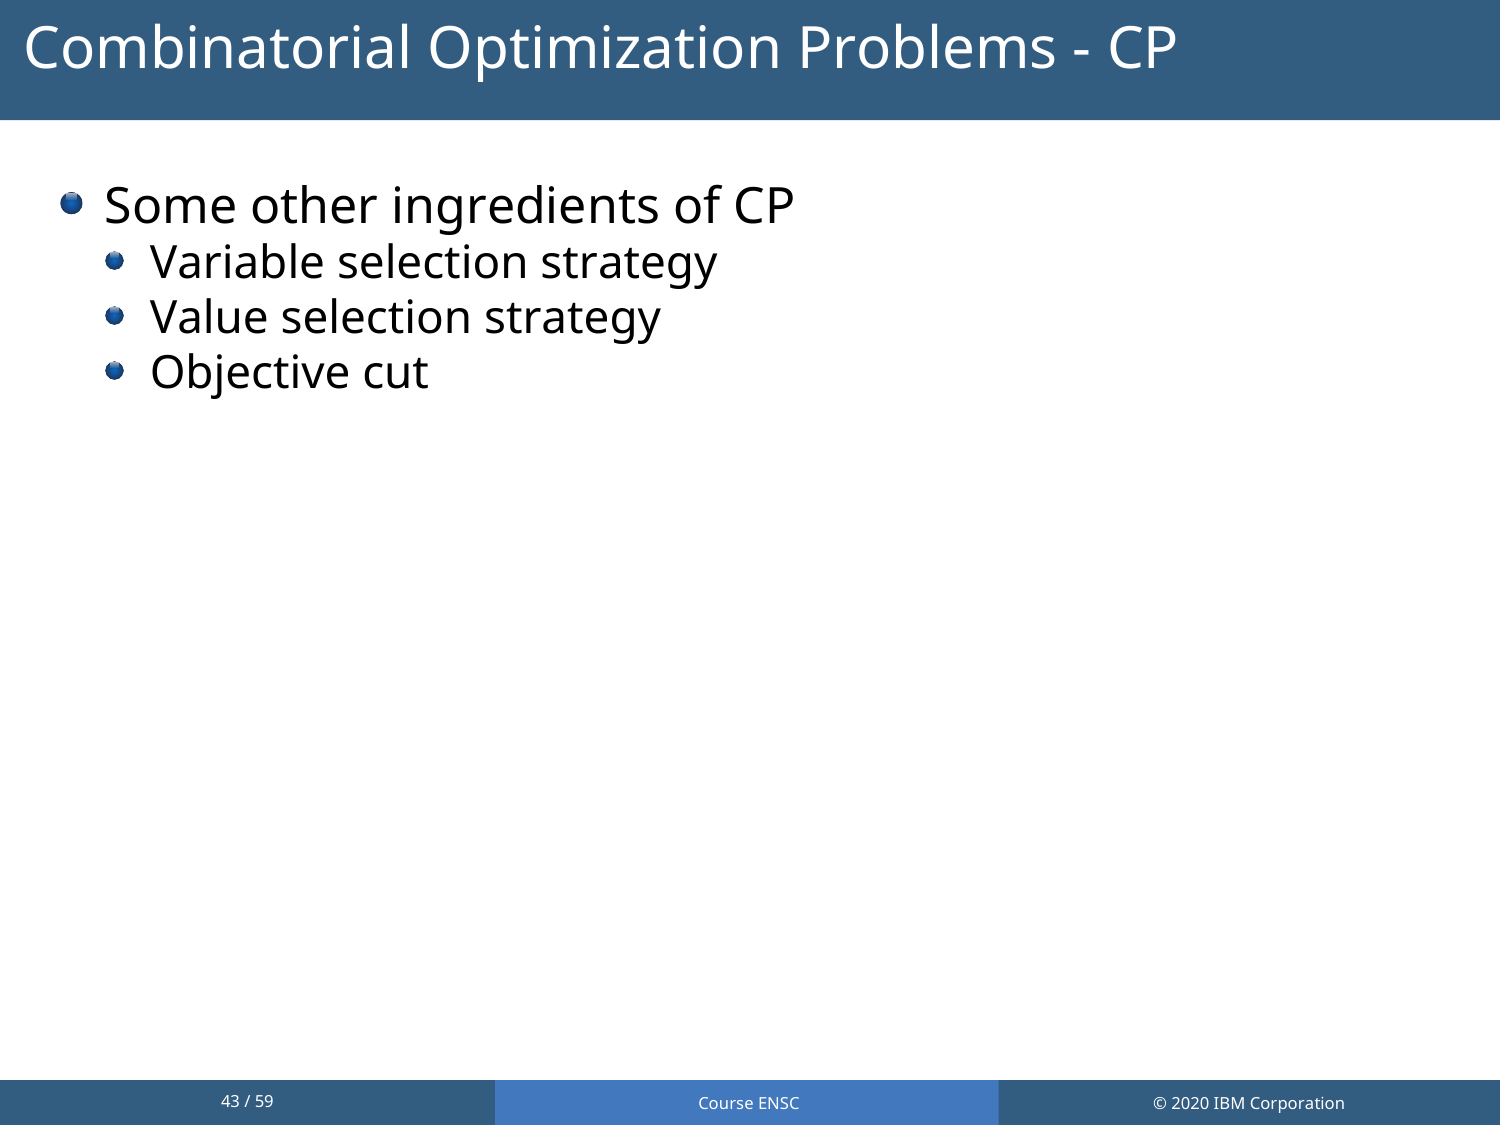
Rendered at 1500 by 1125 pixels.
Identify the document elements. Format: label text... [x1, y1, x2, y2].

title Combinatorial Optimization Problems - CP [0, 0, 1500, 121]
list Some other ingredients of CP Variable selection strategy Value selection strategy Objective cut [45, 165, 1441, 1036]
